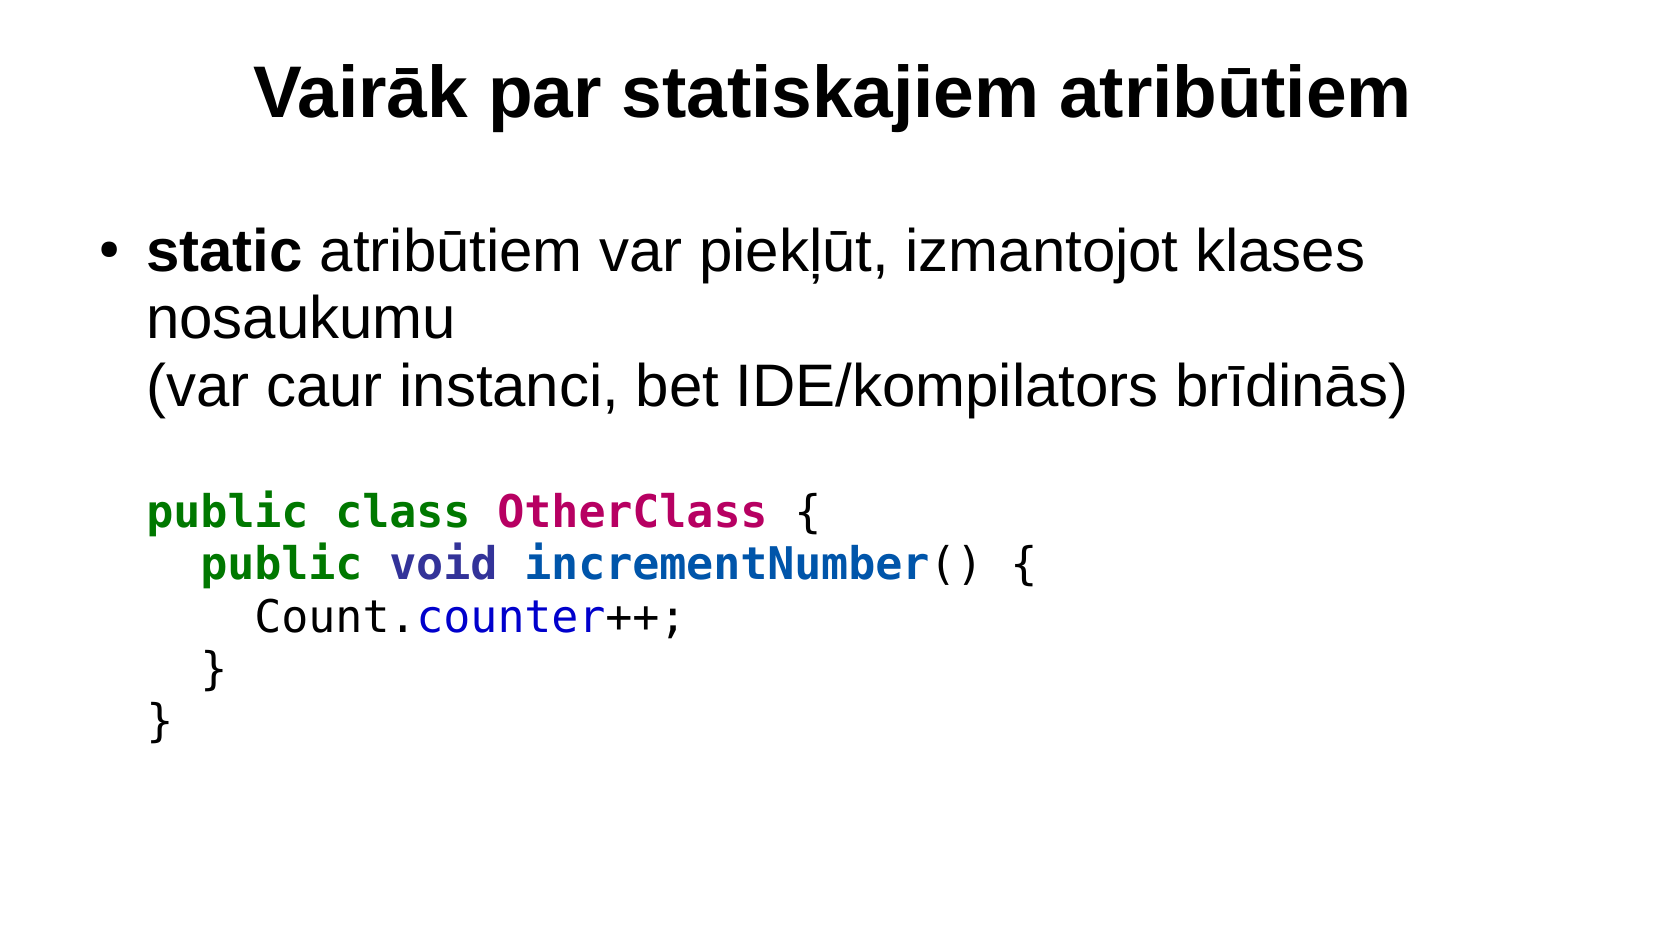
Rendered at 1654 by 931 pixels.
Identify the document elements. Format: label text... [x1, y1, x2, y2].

title Vairāk par statiskajiem atribūtiem [23, 0, 1642, 197]
list static atribūtiem var piekļūt, izmantojot klases nosaukumu (var caur instanci, bet IDE/kompilators brīdinās) public class OtherClass { public void incrementNumber() { Count.counter++; } } [82, 217, 1538, 758]
